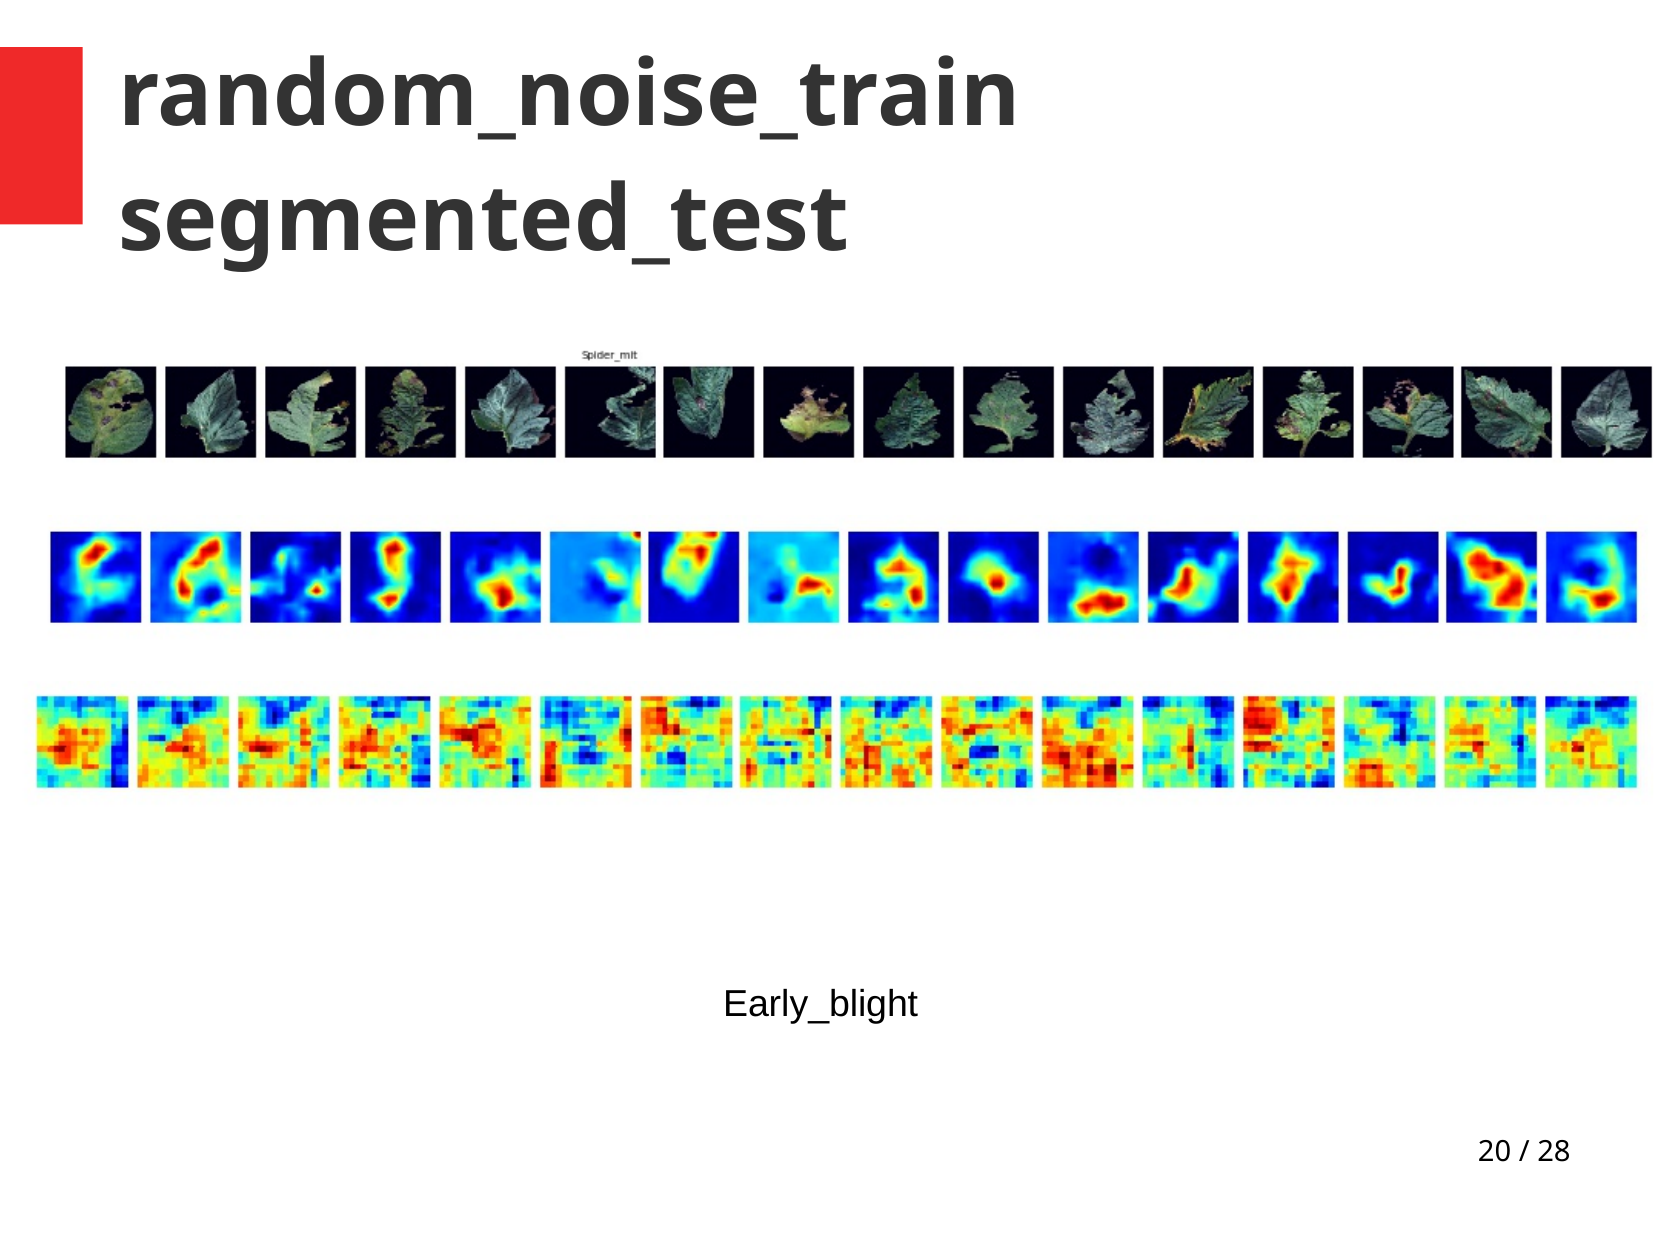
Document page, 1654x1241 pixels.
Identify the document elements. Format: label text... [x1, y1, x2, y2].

title random_noise_train segmented_test [118, 45, 1571, 260]
picture [0, 681, 1654, 826]
picture [15, 339, 1654, 496]
picture [0, 515, 1654, 661]
text_box Early_blight [708, 975, 934, 1032]
